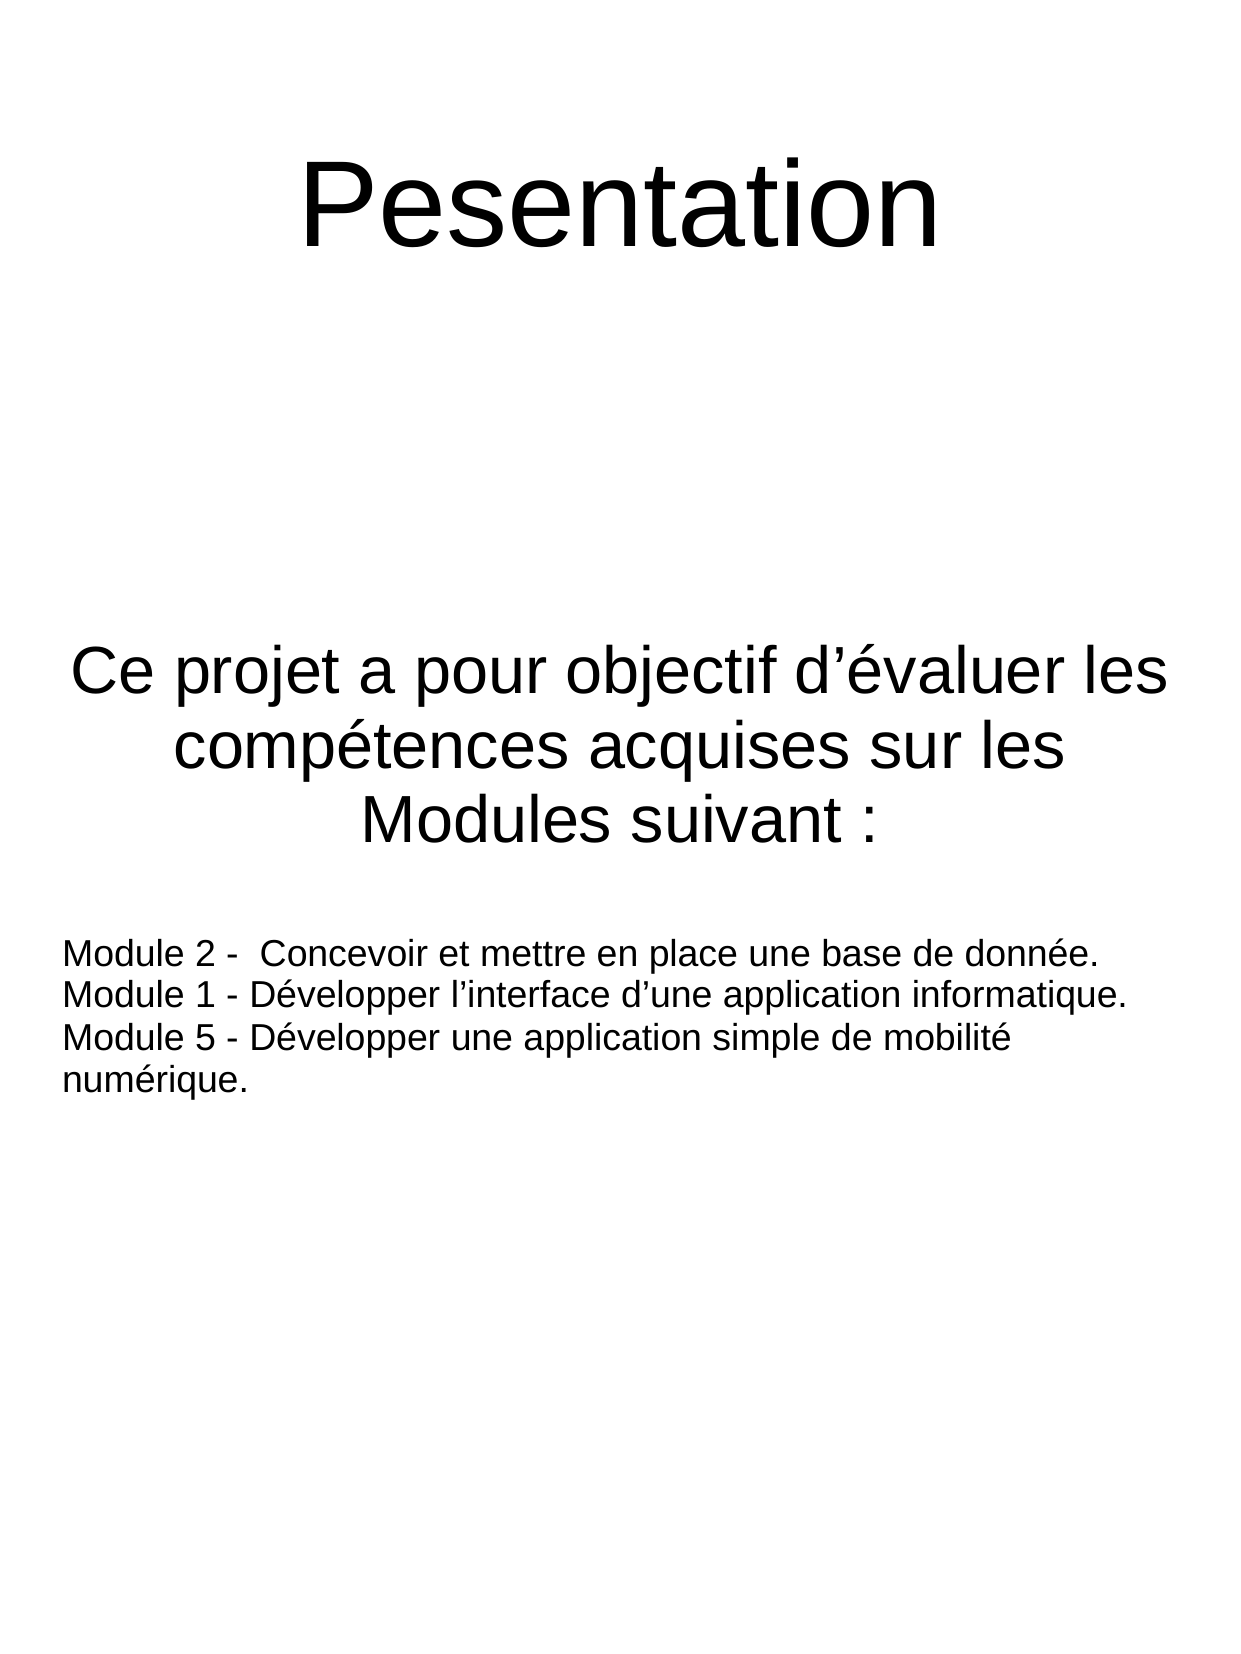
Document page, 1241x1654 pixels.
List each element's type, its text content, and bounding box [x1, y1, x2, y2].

subtitle Ce projet a pour objectif d’évaluer les compétences acquises sur les Modules suivant : Module 2 - Concevoir et mettre en place une base de donnée. Module 1 - Développer l’interface d’une application informatique. Module 5 - Développer une application simple de mobilité numérique. [62, 386, 1179, 1346]
title Pesentation [62, 65, 1179, 342]
